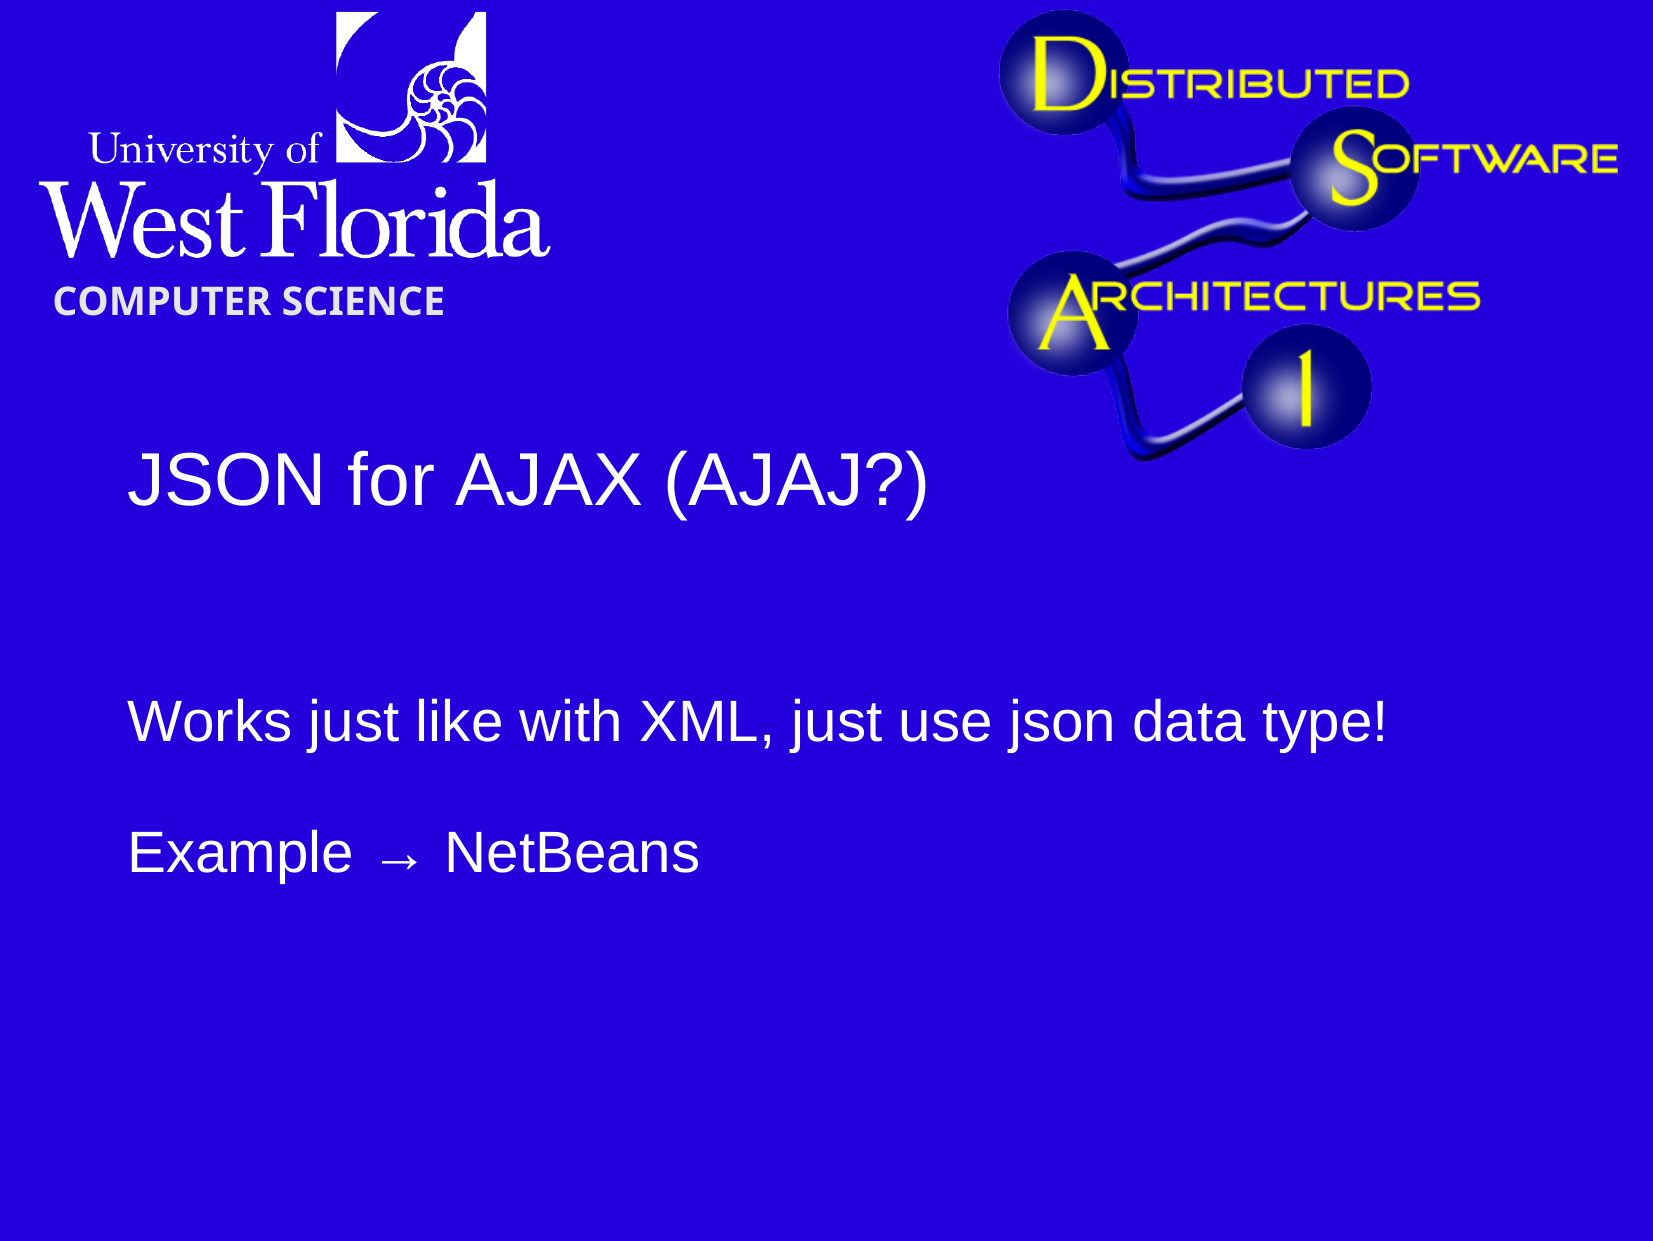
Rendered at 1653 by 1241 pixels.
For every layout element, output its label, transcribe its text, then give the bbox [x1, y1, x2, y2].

picture [37, 0, 558, 262]
picture [910, 0, 1653, 506]
text_box COMPUTER SCIENCE [37, 262, 562, 333]
text_box JSON for AJAX (AJAJ?) Works just like with XML, just use json data type! Example → NetBeans [112, 426, 1455, 731]
